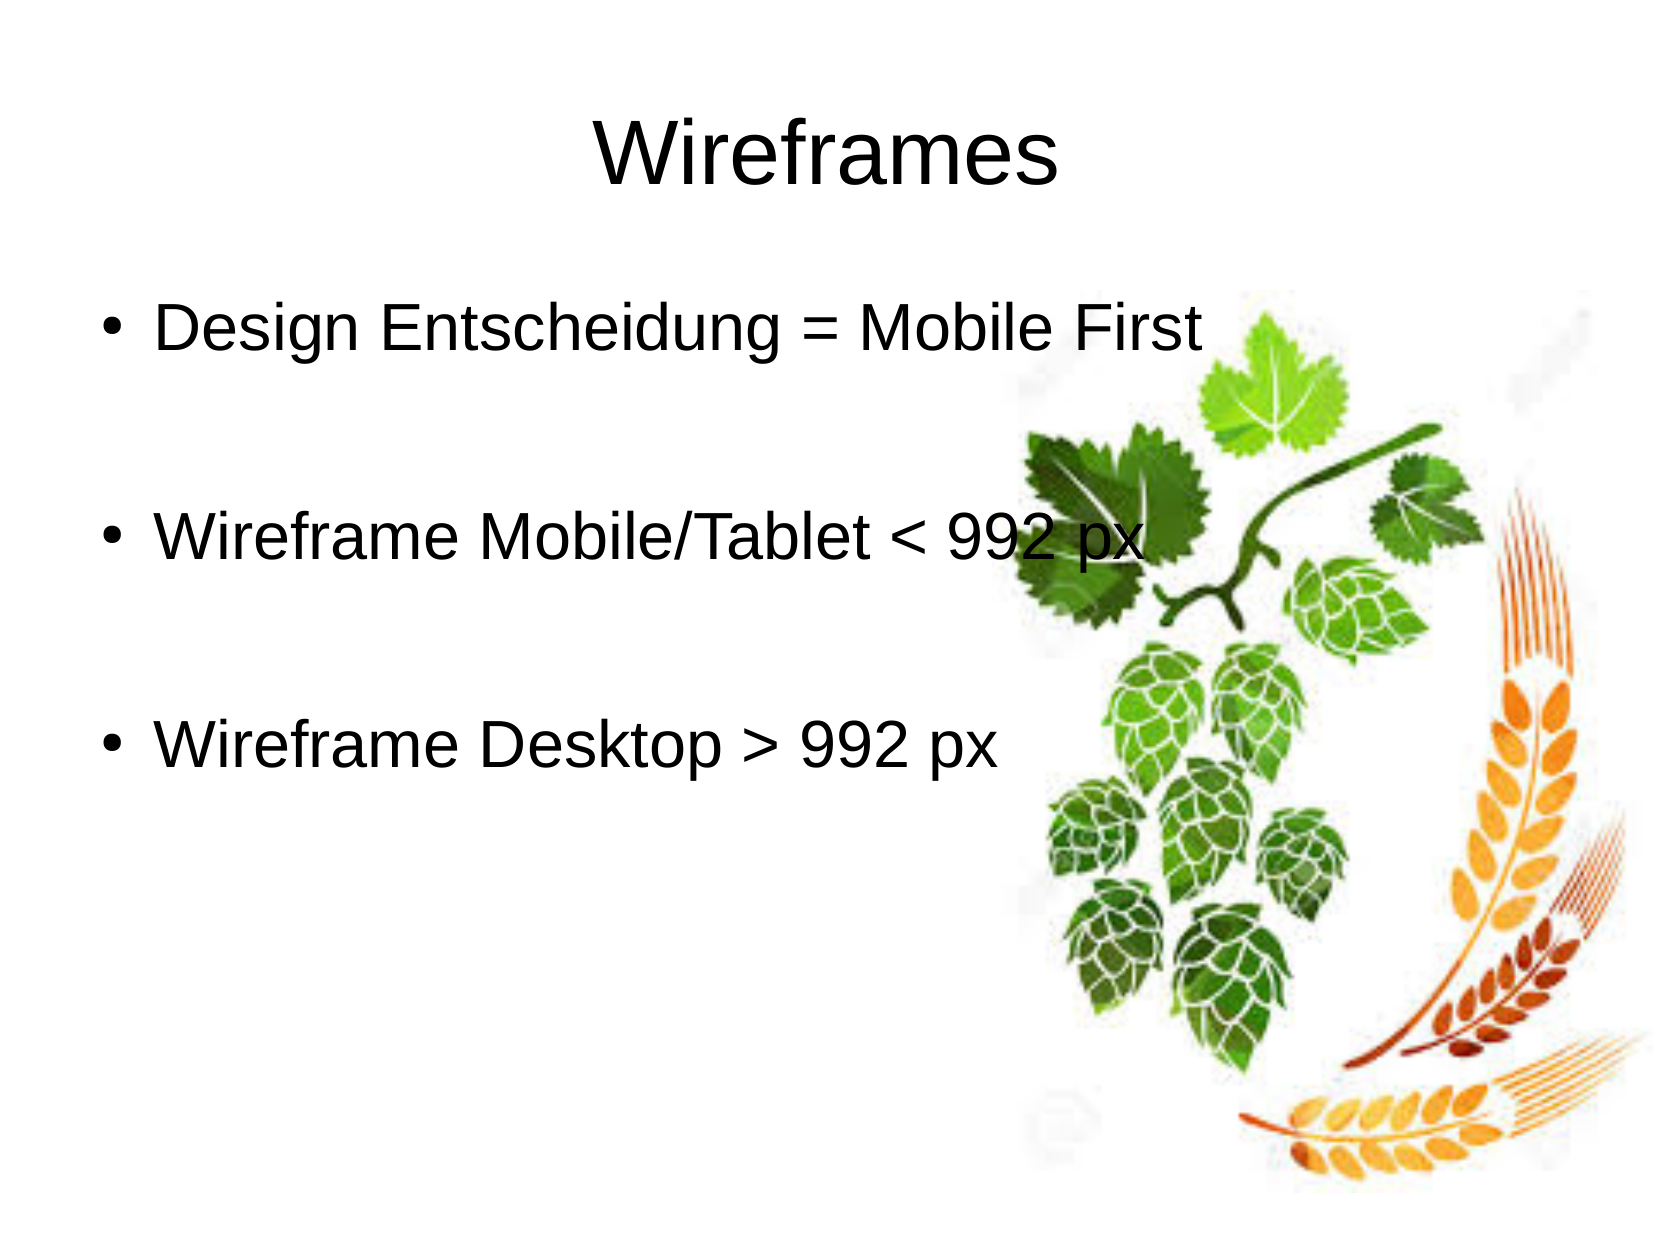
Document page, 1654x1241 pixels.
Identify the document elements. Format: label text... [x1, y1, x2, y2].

title Wireframes [82, 49, 1571, 257]
picture [992, 290, 1654, 1193]
list Design Entscheidung = Mobile First Wireframe Mobile/Tablet < 992 px Wireframe Desktop > 992 px [82, 290, 1571, 1109]
